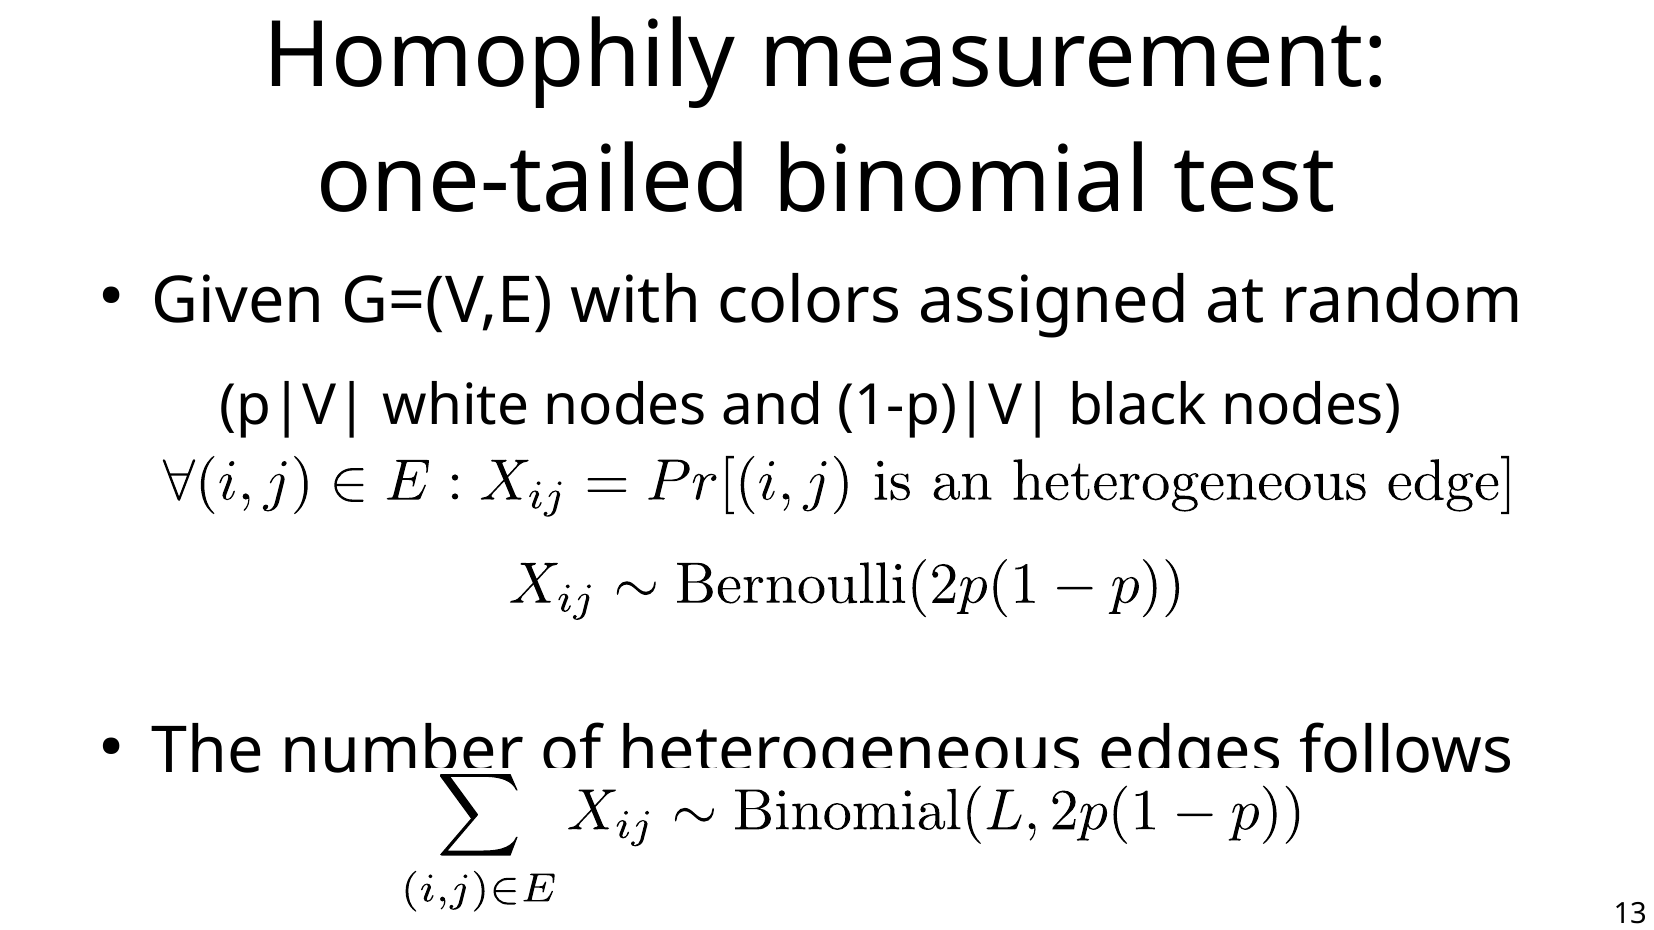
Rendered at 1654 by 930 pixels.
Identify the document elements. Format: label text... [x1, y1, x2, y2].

text_box [508, 559, 1185, 620]
text_box [162, 455, 1517, 517]
text_box [400, 768, 1306, 912]
list Given G=(V,E) with colors assigned at random (p|V| white nodes and (1-p)|V| black nodes) The number of heterogeneous edges follows [82, 252, 1571, 793]
title Homophily measurement: one-tailed binomial test [82, 1, 1571, 225]
